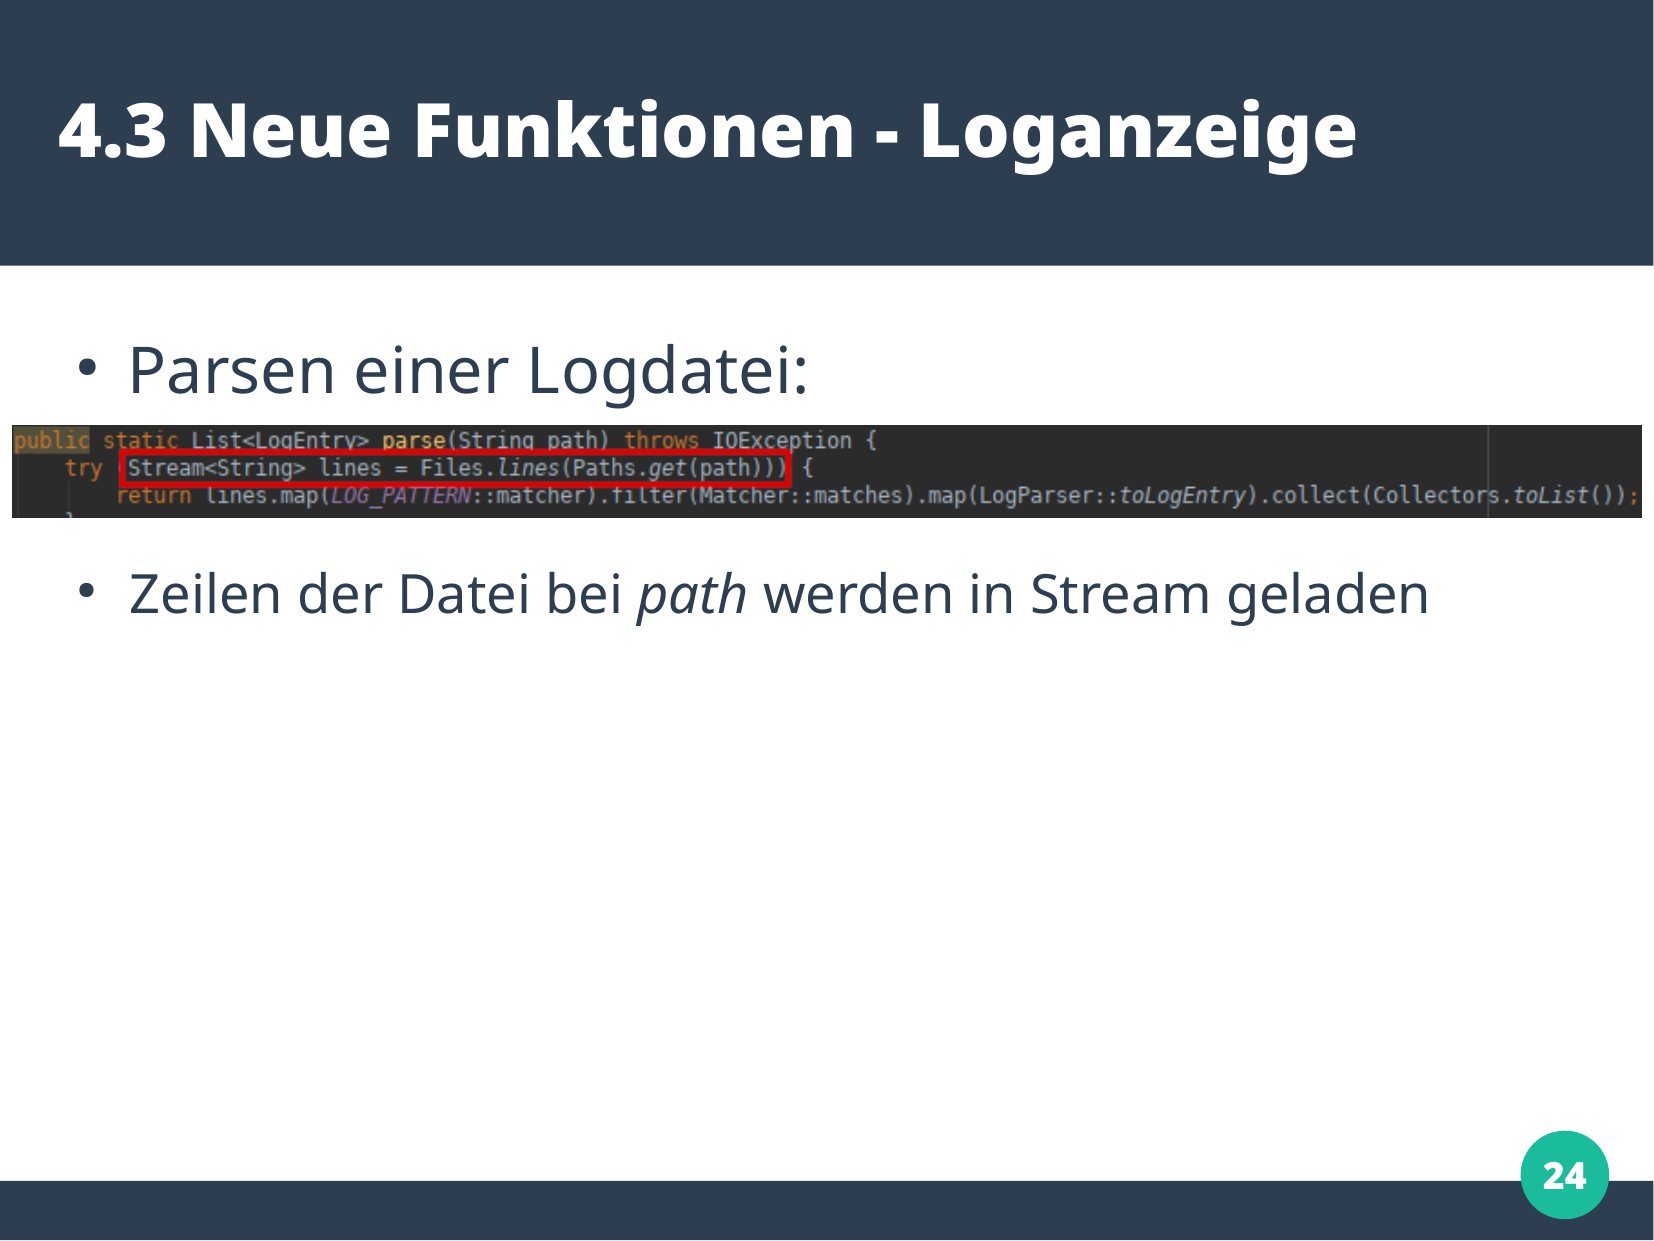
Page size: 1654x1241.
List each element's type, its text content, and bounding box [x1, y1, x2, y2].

title 4.3 Neue Funktionen - Loganzeige [58, 49, 1595, 207]
list Zeilen der Datei bei path werden in Stream geladen [59, 555, 1619, 1111]
picture [12, 425, 1642, 518]
list Parsen einer Logdatei: [58, 324, 1595, 414]
